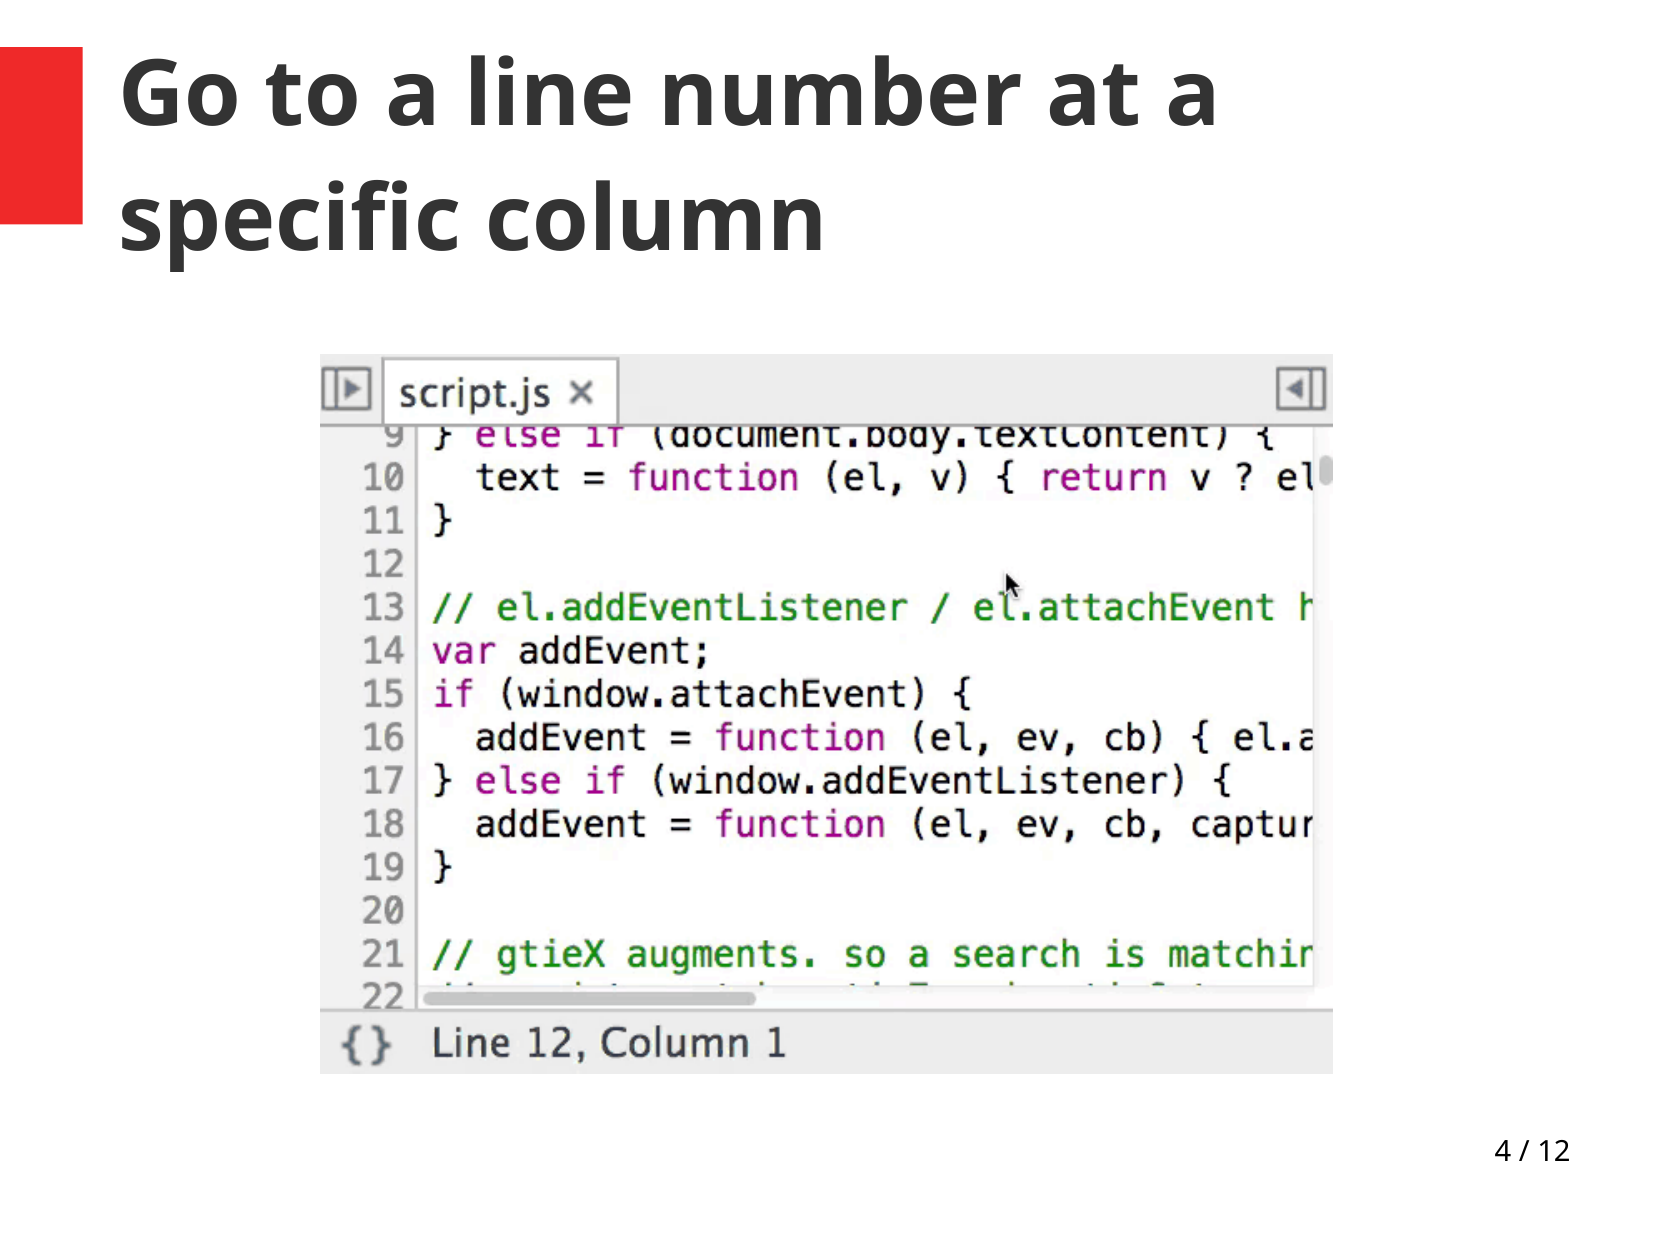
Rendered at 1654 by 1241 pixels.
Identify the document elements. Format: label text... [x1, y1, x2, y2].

picture [320, 354, 1333, 1074]
title Go to a line number at a specific column [118, 45, 1571, 260]
